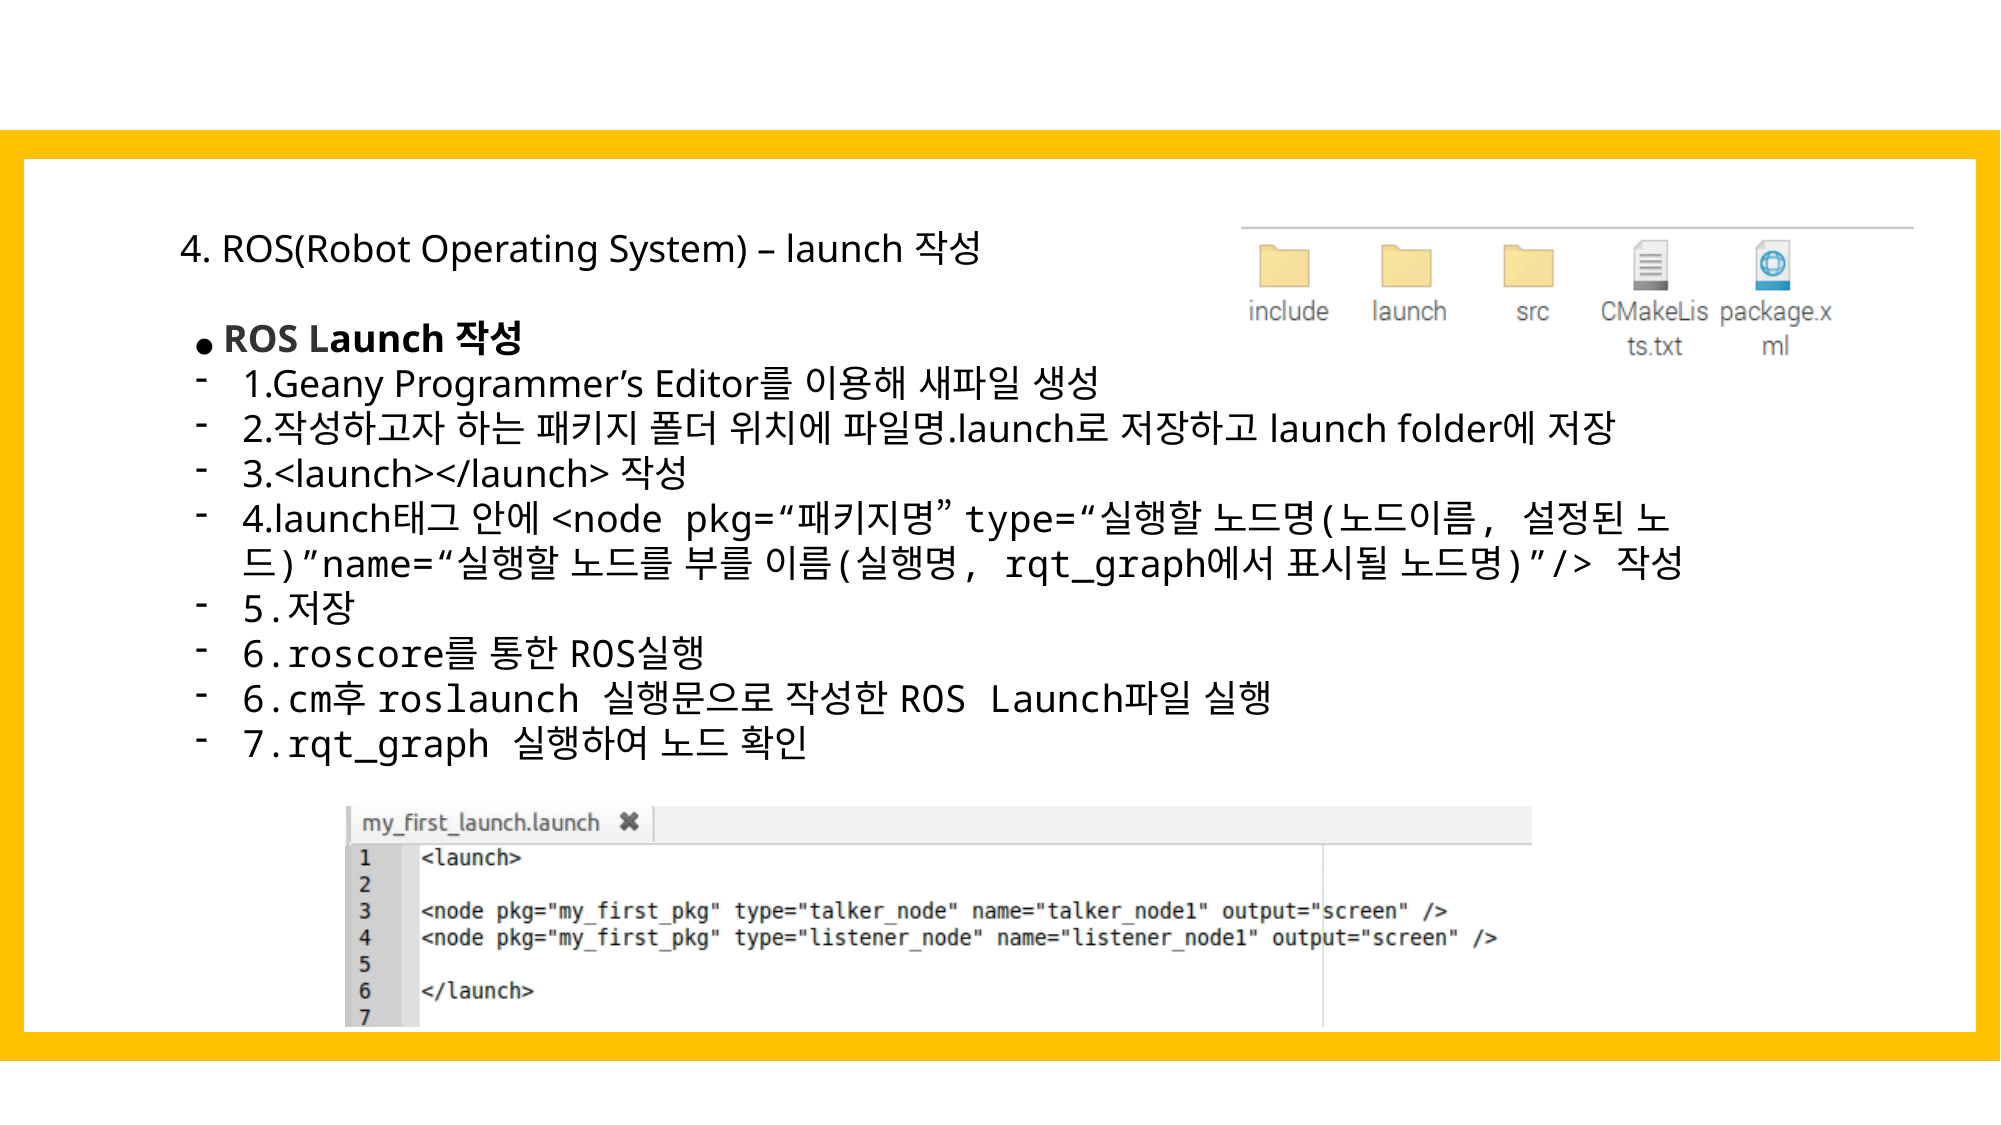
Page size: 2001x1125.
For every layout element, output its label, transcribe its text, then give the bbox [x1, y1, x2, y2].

picture [345, 806, 1532, 1027]
text_box 4. ROS(Robot Operating System) – launch 작성 [165, 217, 1482, 278]
picture [1241, 226, 1914, 360]
text_box ● ros Launch 작성 1.Geany Programmer’s Editor를 이용해 새파일 생성 2.작성하고자 하는 패키지 폴더 위치에 파일명.launch로 저장하고 launch folder에 저장 3.<launch></launch> 작성 4.launch태그 안에 <node pkg=“패키지명” type=“실행할 노드명(노드이름, 설정된 노드)”name=“실행할 노드를 부를 이름(실행명, rqt_graph에서 표시될 노드명)”/> 작성 5.저장 6.roscore를 통한 ROS실행 6.cm후 roslaunch 실행문으로 작성한 ROS Launch파일 실행 7.rqt_graph 실행하여 노드 확인 [180, 307, 1846, 773]
